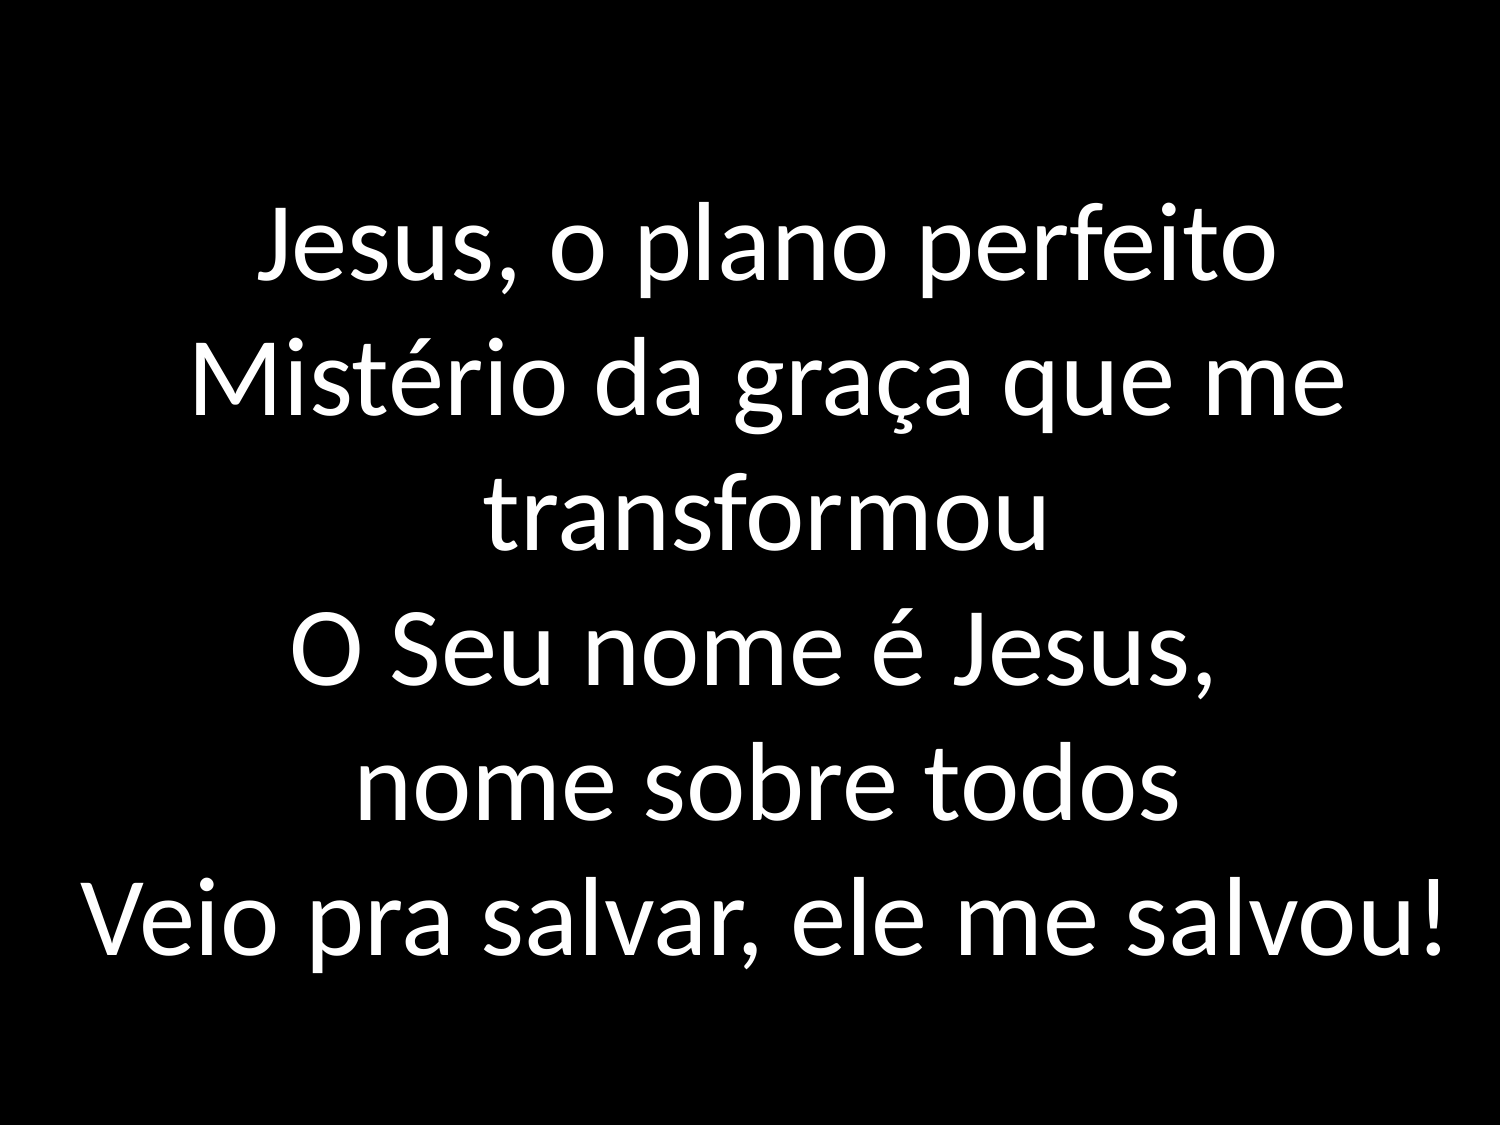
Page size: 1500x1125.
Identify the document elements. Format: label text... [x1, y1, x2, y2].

title Jesus, o plano perfeito Mistério da graça que me transformou O Seu nome é Jesus, nome sobre todos Veio pra salvar, ele me salvou! [58, 45, 1477, 1102]
